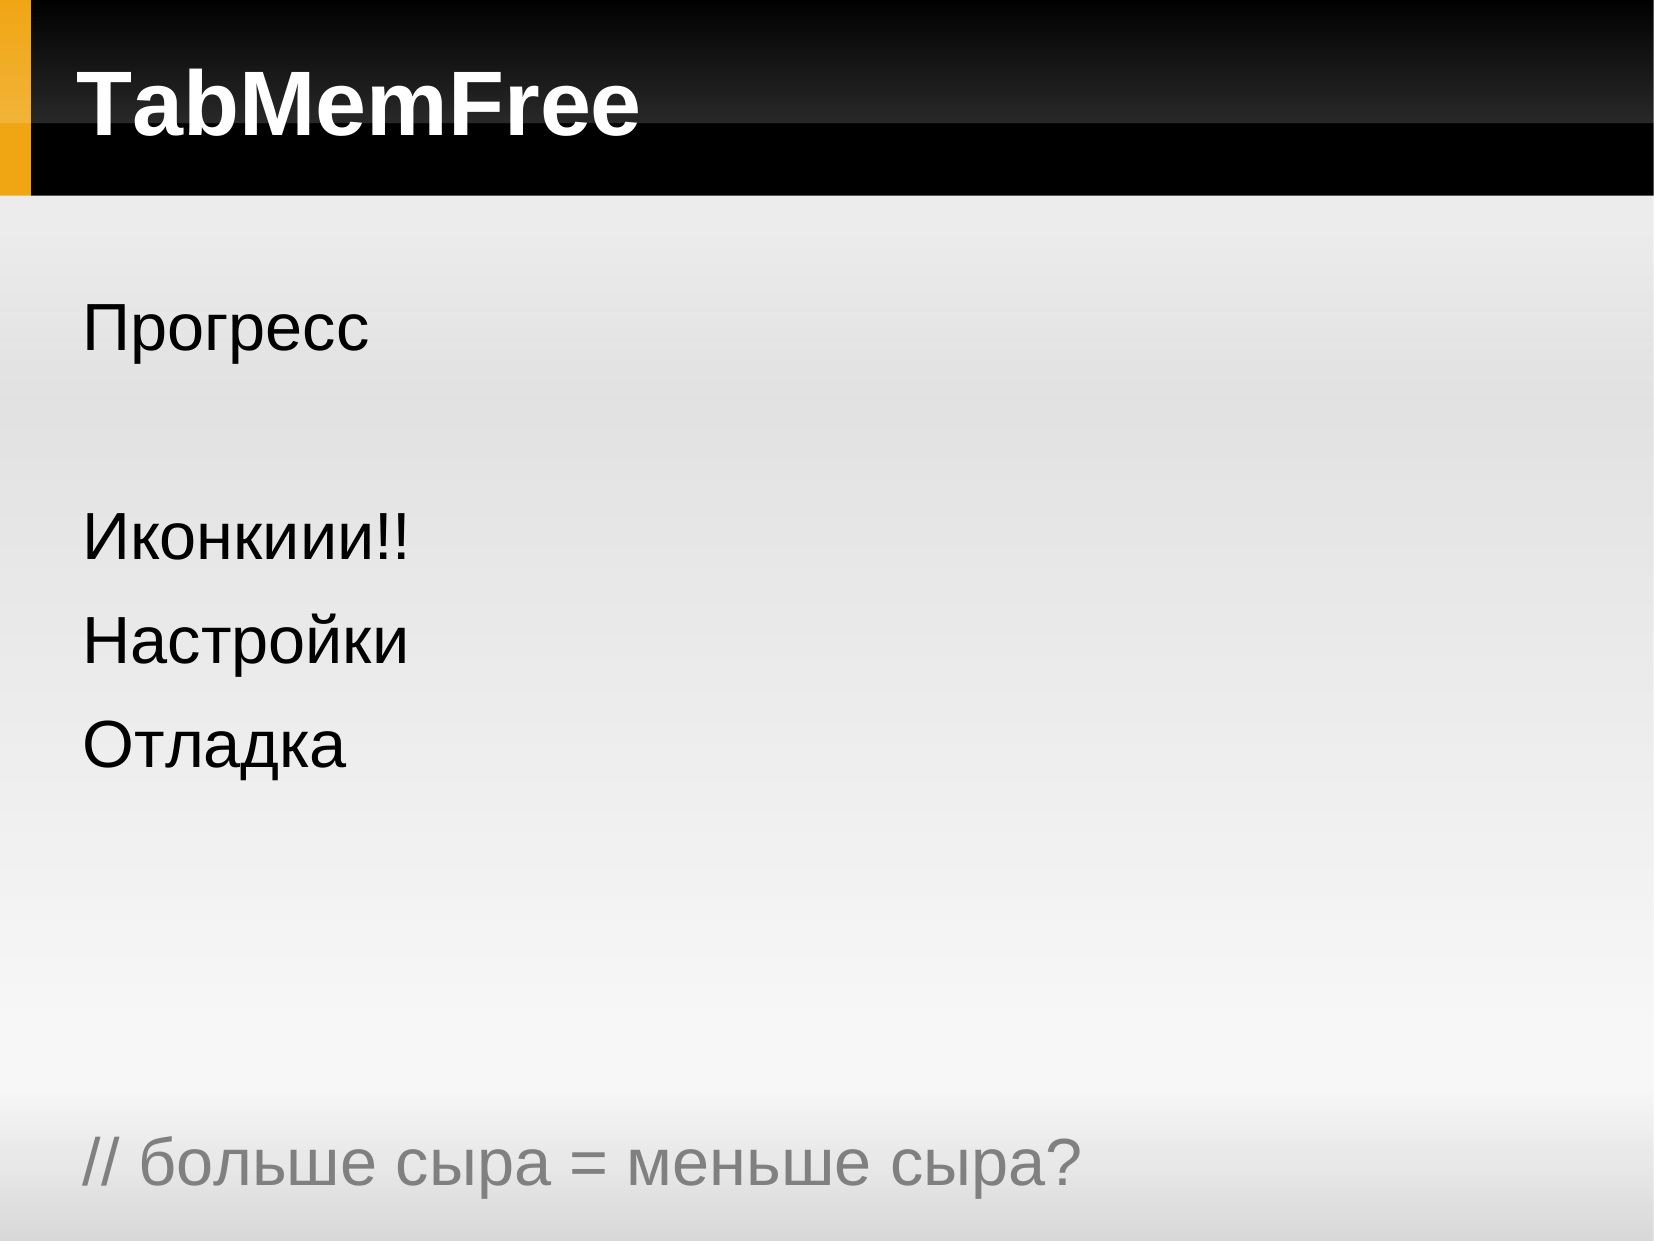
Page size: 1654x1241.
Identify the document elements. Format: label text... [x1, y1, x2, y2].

list Прогресс Иконкиии!! Настройки Отладка // больше сыра = меньше сыра? [82, 290, 1571, 1200]
picture [0, 0, 1654, 1241]
title TabMemFree [76, 0, 1565, 208]
